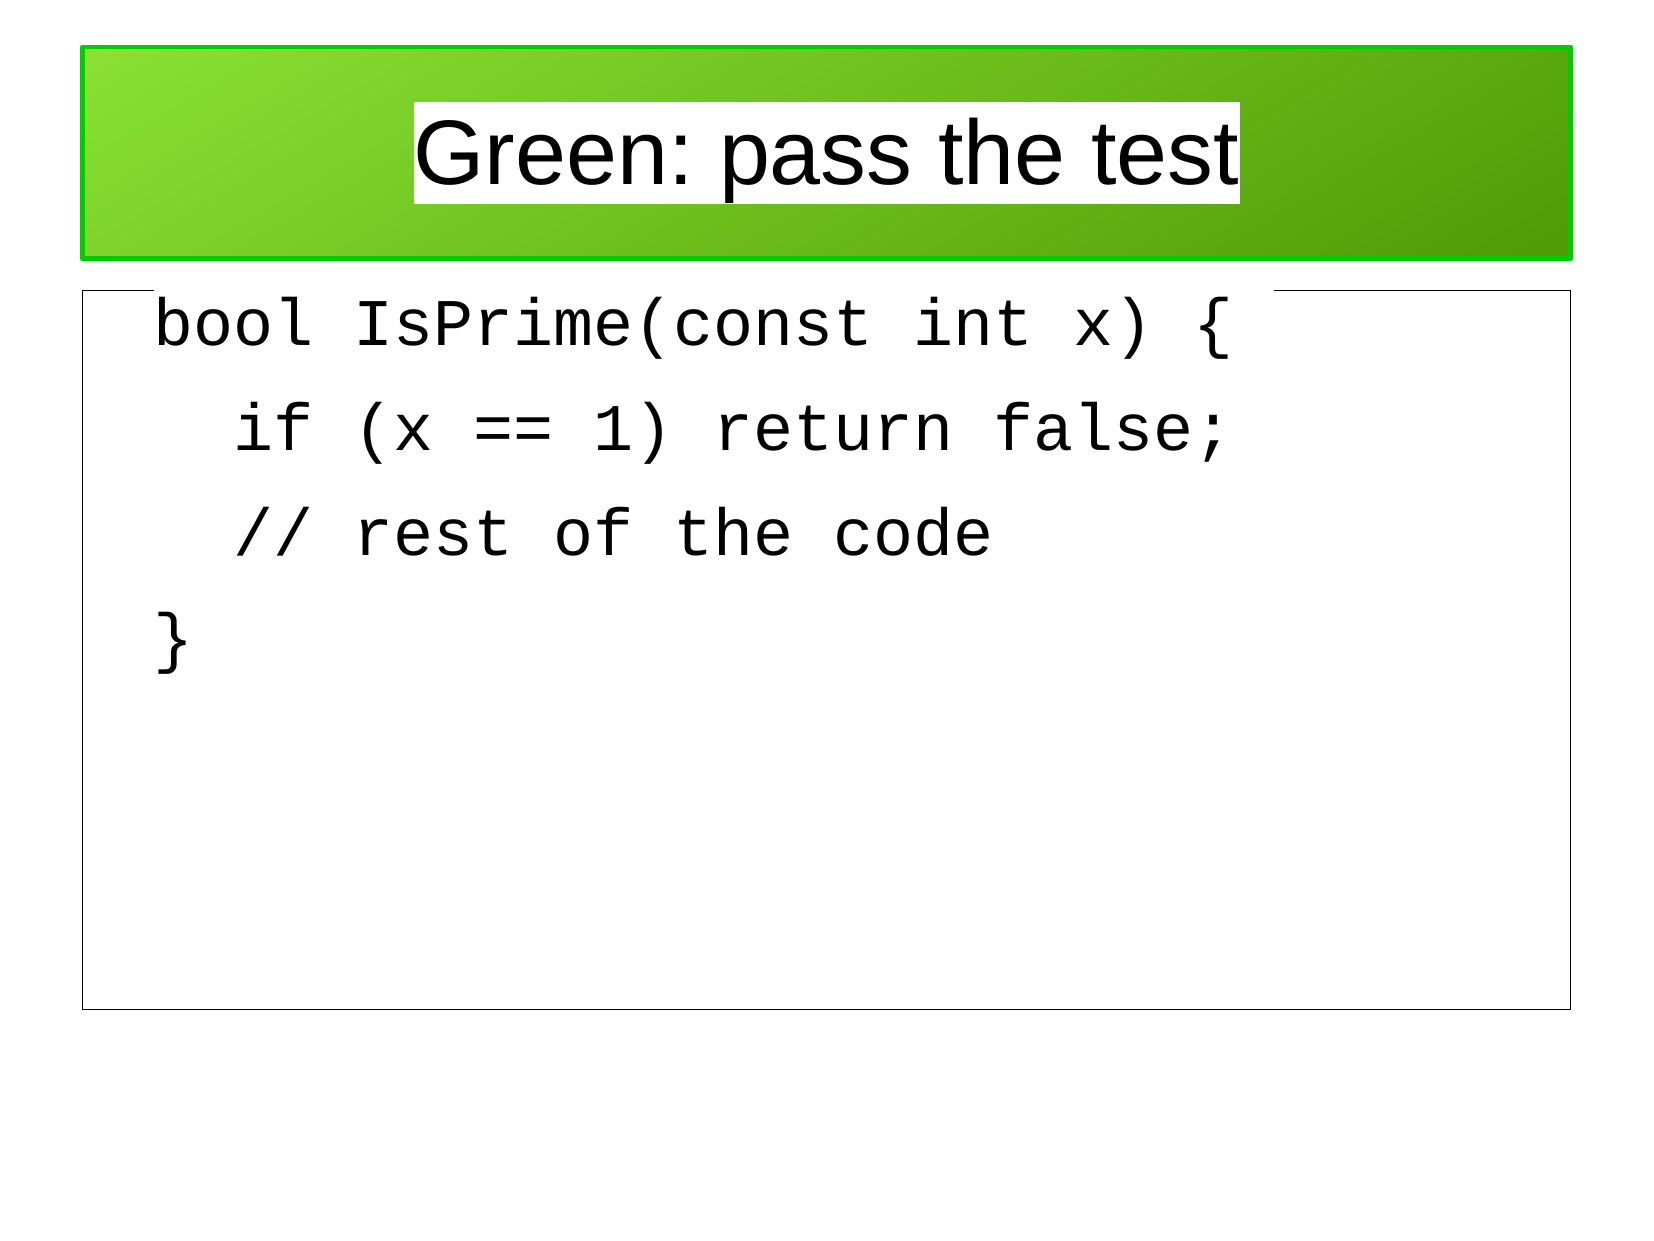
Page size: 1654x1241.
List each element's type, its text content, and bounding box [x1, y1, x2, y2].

title Green: pass the test [82, 47, 1571, 259]
list bool IsPrime(const int x) { if (x == 1) return false; // rest of the code } [82, 290, 1571, 1010]
